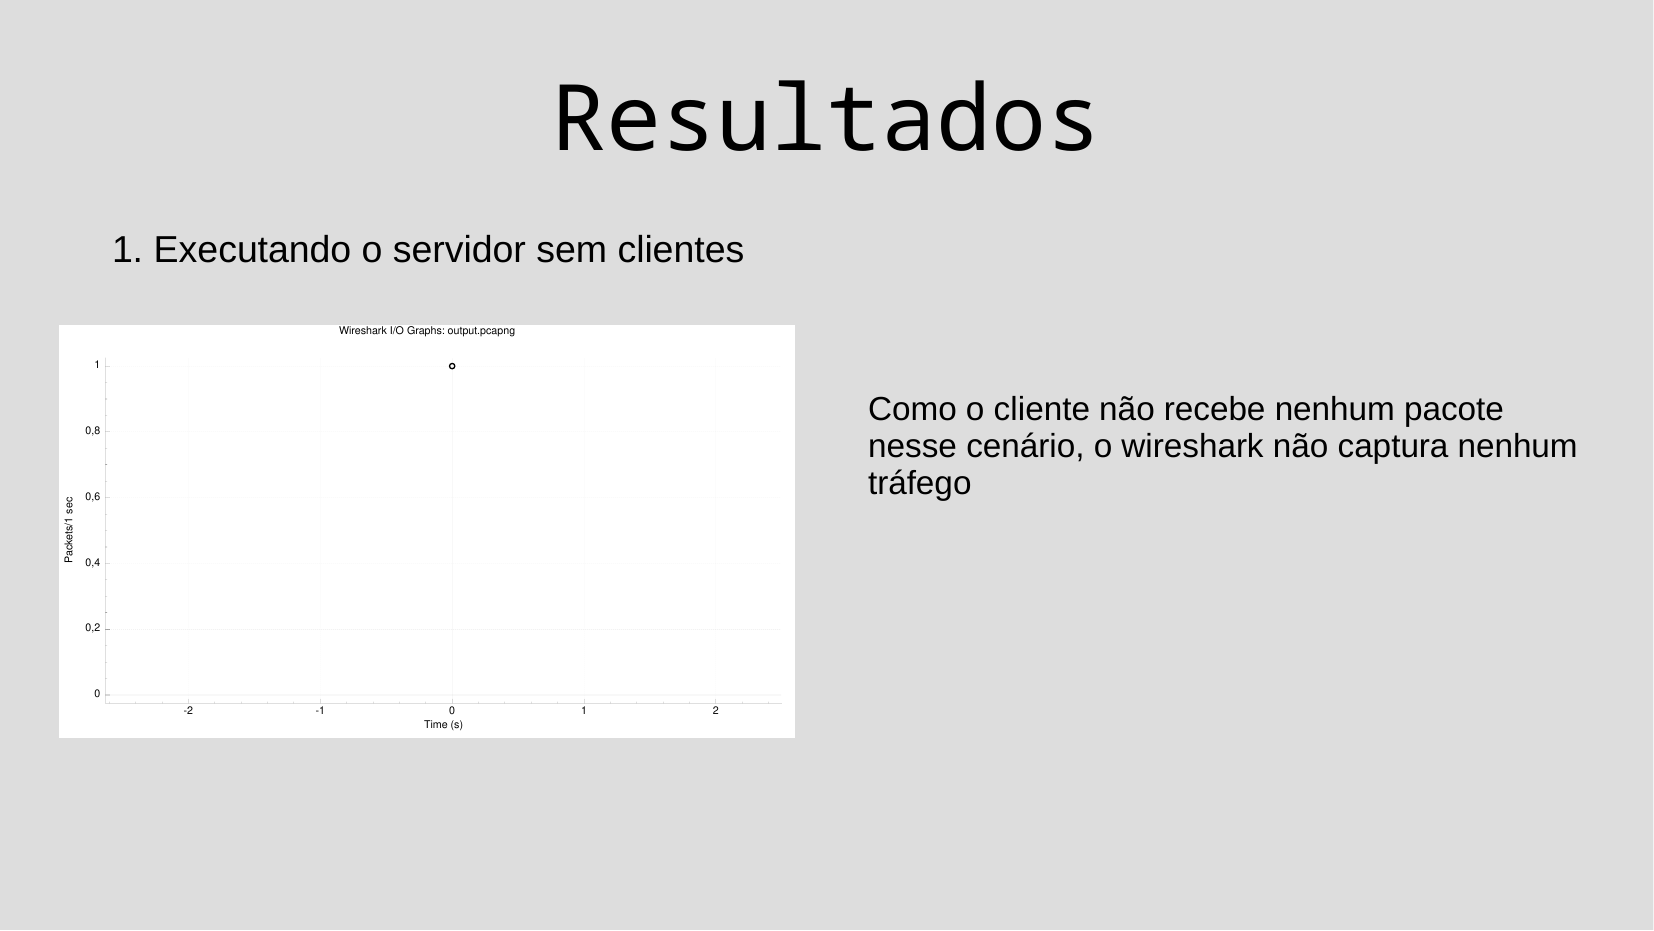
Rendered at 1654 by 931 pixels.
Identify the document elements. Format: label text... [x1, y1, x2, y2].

list 1. Executando o servidor sem clientes [41, 228, 768, 768]
list Como o cliente não recebe nenhum pacote nesse cenário, o wireshark não captura nenhum tráfego [868, 390, 1595, 931]
picture [59, 324, 796, 739]
title Resultados [82, 37, 1571, 193]
